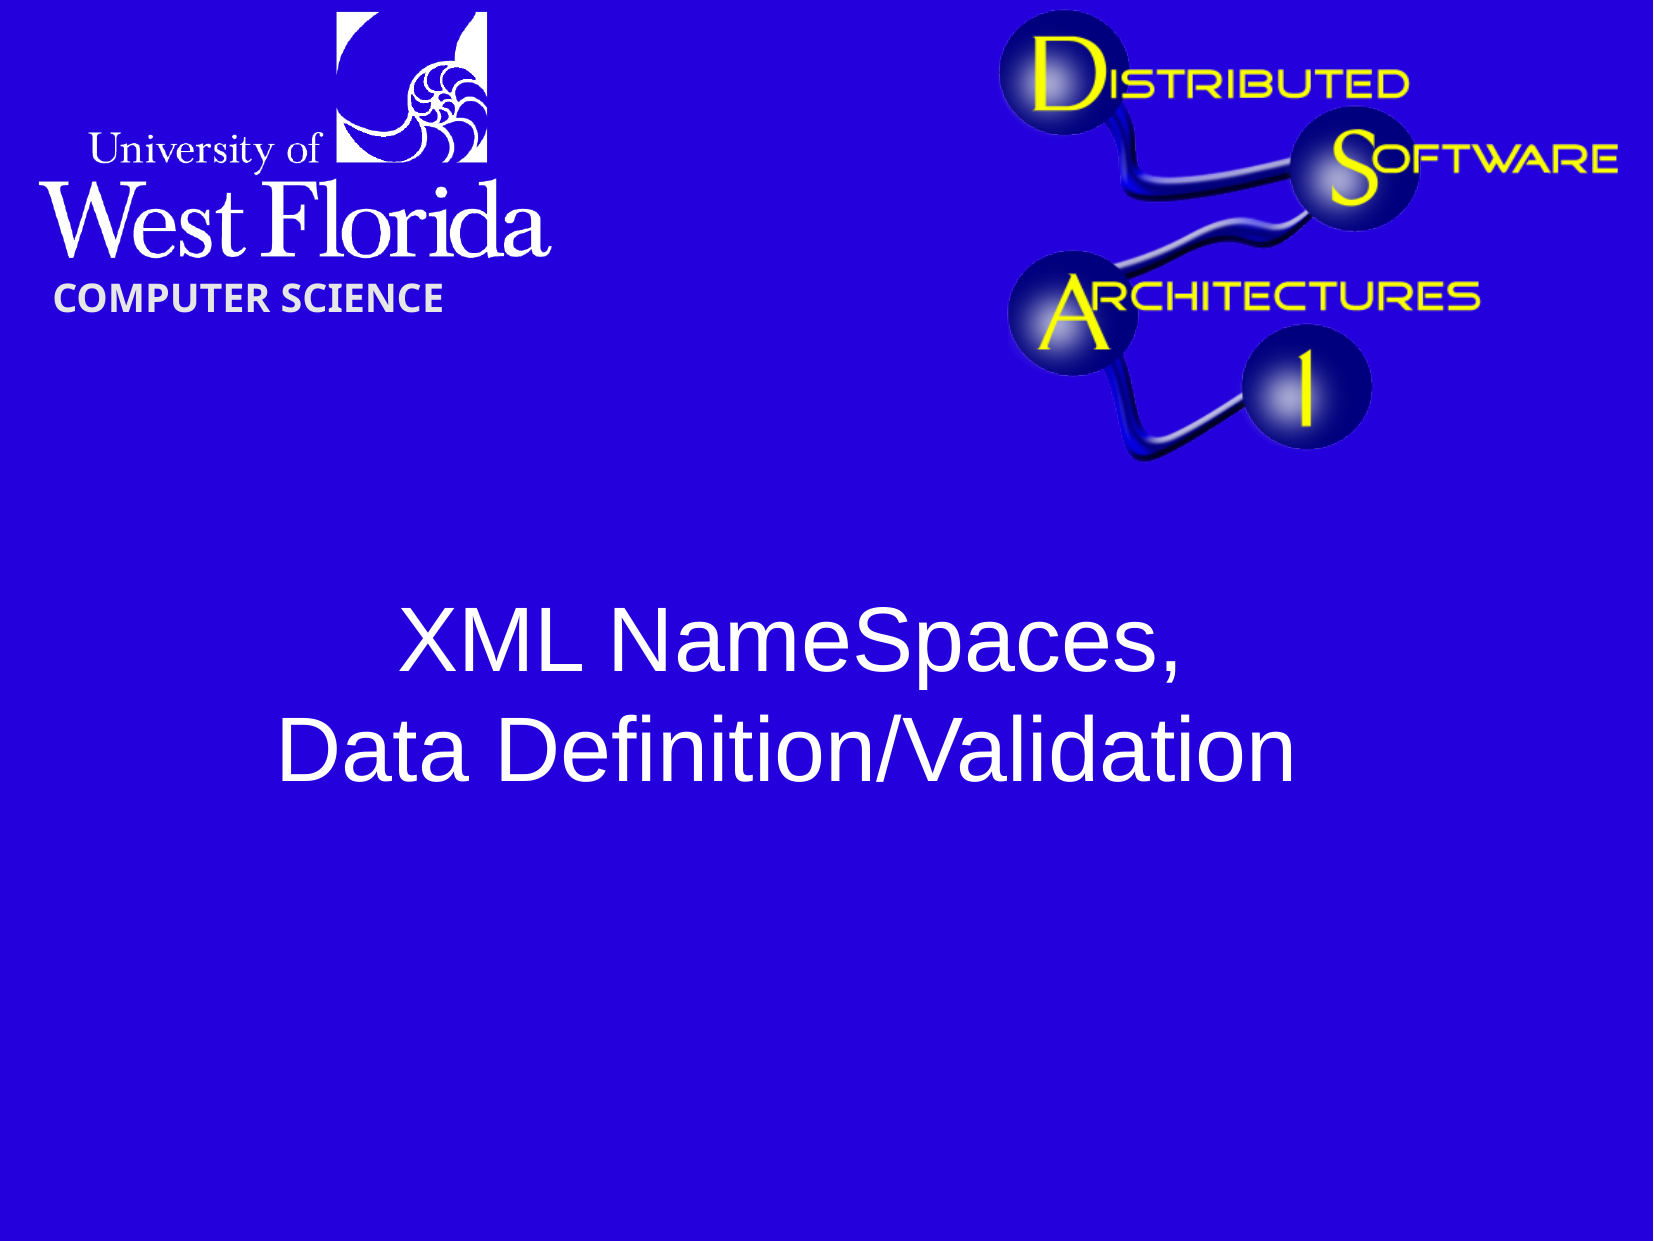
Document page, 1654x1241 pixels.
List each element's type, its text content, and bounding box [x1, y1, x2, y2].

picture [37, 0, 559, 262]
title XML NameSpaces, Data Definition/Validation [112, 539, 1463, 840]
picture [910, 0, 1653, 506]
text_box COMPUTER SCIENCE [37, 262, 563, 334]
